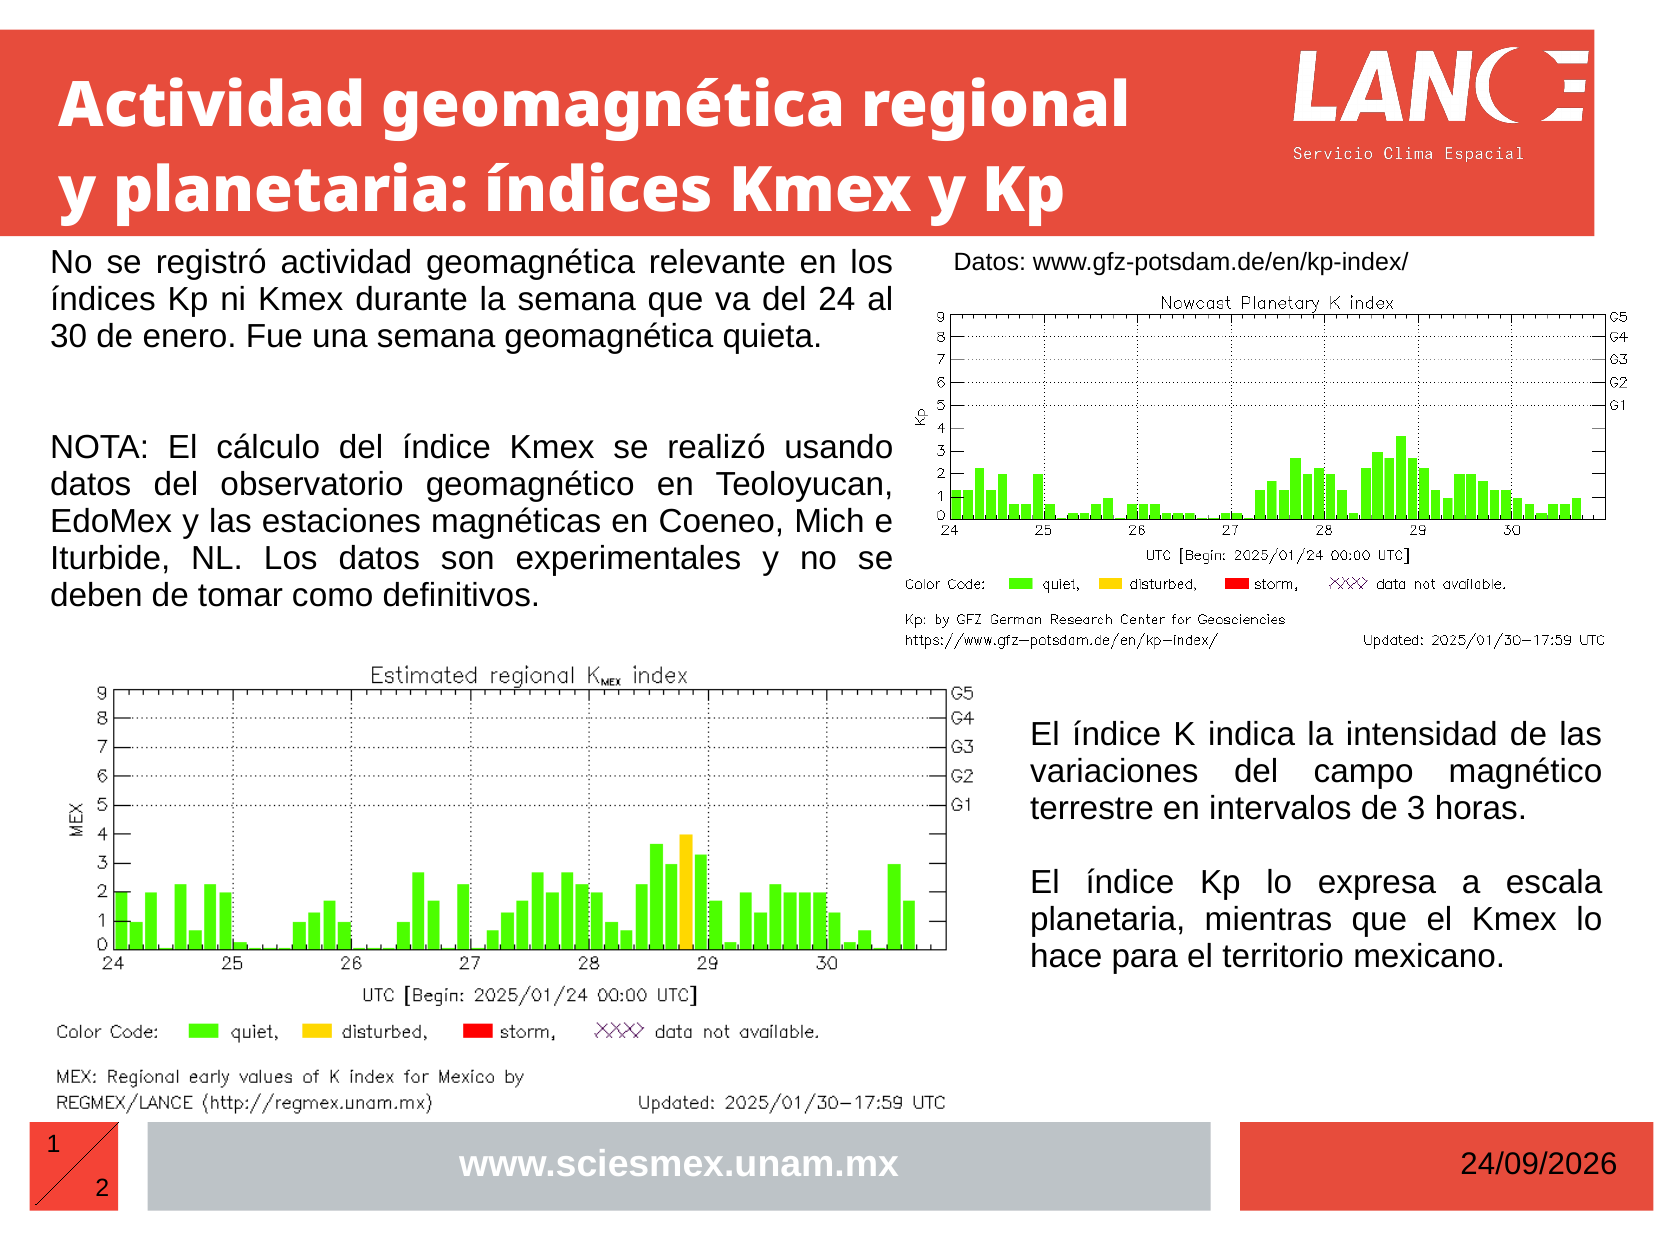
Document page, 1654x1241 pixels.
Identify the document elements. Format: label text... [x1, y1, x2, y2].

text_box 2 [35, 1151, 125, 1209]
text_box Datos: www.gfz-potsdam.de/en/kp-index/ [938, 240, 1436, 277]
text_box <número> [31, 1122, 176, 1170]
text_box El índice K indica la intensidad de las variaciones del campo magnético terrestre en intervalos de 3 horas. El índice Kp lo expresa a escala planetaria, mientras que el Kmex lo hace para el territorio mexicano. [1015, 707, 1619, 1052]
title Actividad geomagnética regional y planetaria: índices Kmex y Kp [59, 59, 1312, 207]
text_box www.sciesmex.unam.mx [153, 1122, 1205, 1205]
picture [47, 277, 1642, 1116]
text_box No se registró actividad geomagnética relevante en los índices Kp ni Kmex durante la semana que va del 24 al 30 de enero. Fue una semana geomagnética quieta. NOTA: El cálculo del índice Kmex se realizó usando datos del observatorio geomagnético en Teoloyucan, EdoMex y las estaciones magnéticas en Coeneo, Mich e Iturbide, NL. Los datos son experimentales y no se deben de tomar como definitivos. [35, 236, 910, 770]
picture [1293, 47, 1589, 162]
text_box 30/01/2025 [1424, 1122, 1654, 1205]
